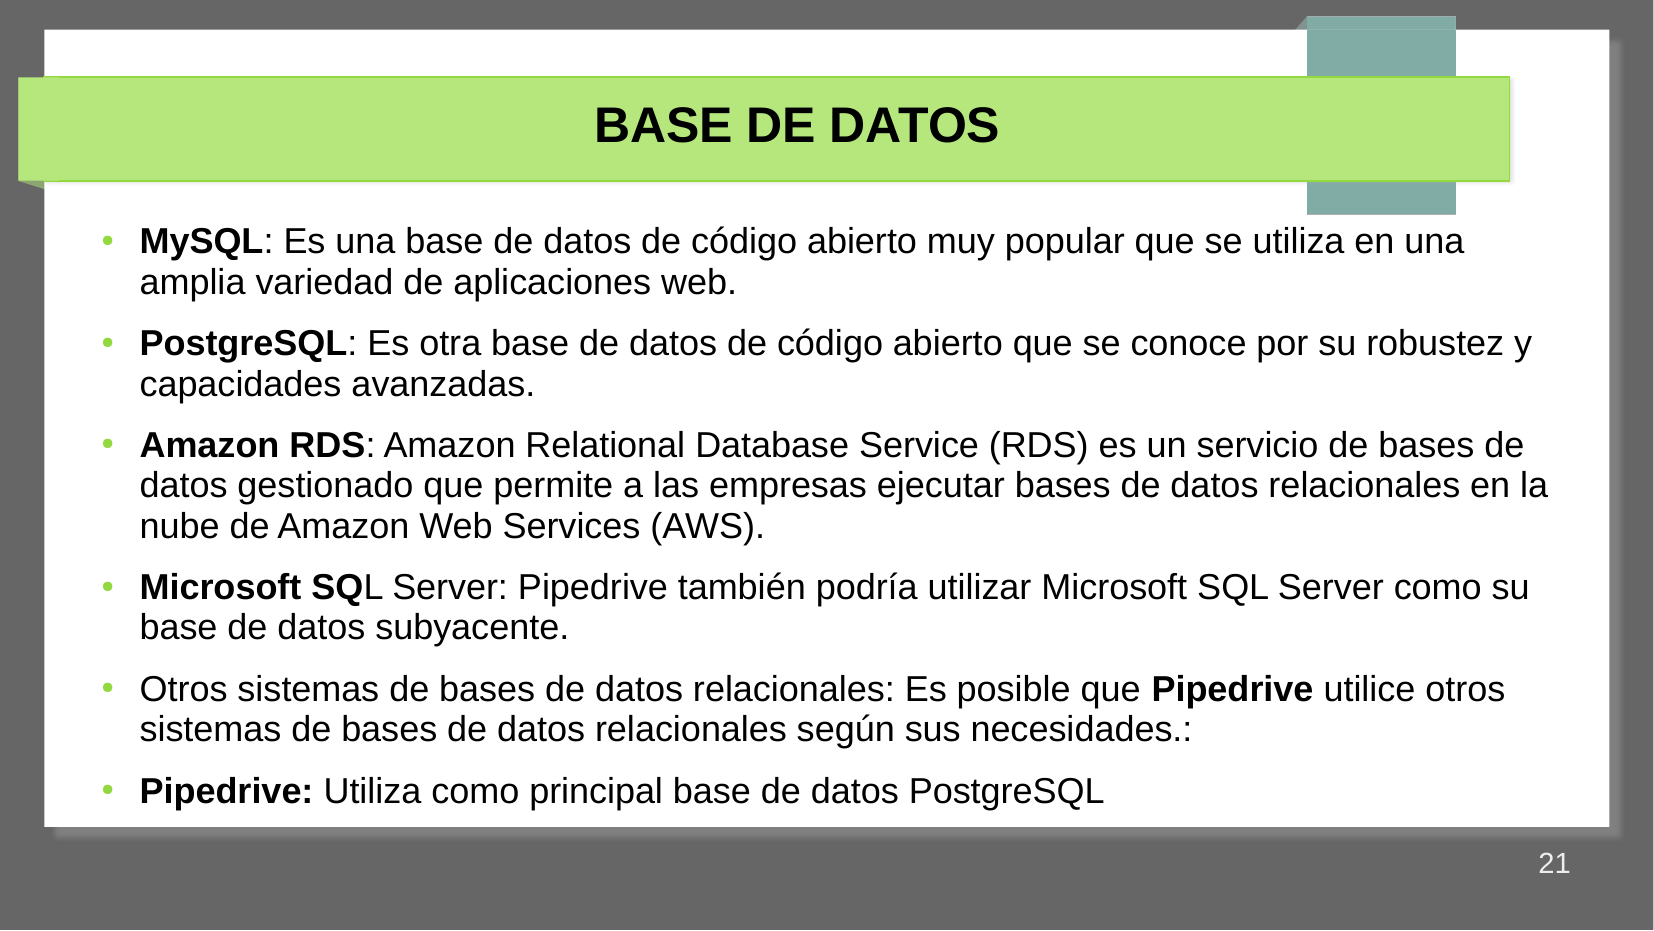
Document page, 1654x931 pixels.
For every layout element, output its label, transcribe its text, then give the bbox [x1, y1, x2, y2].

title BASE DE DATOS [88, 73, 1506, 178]
list MySQL: Es una base de datos de código abierto muy popular que se utiliza en una amplia variedad de aplicaciones web. PostgreSQL: Es otra base de datos de código abierto que se conoce por su robustez y capacidades avanzadas. Amazon RDS: Amazon Relational Database Service (RDS) es un servicio de bases de datos gestionado que permite a las empresas ejecutar bases de datos relacionales en la nube de Amazon Web Services (AWS). Microsoft SQL Server: Pipedrive también podría utilizar Microsoft SQL Server como su base de datos subyacente. Otros sistemas de bases de datos relacionales: Es posible que Pipedrive utilice otros sistemas de bases de datos relacionales según sus necesidades.: Pipedrive: Utiliza como principal base de datos PostgreSQL [88, 221, 1565, 813]
